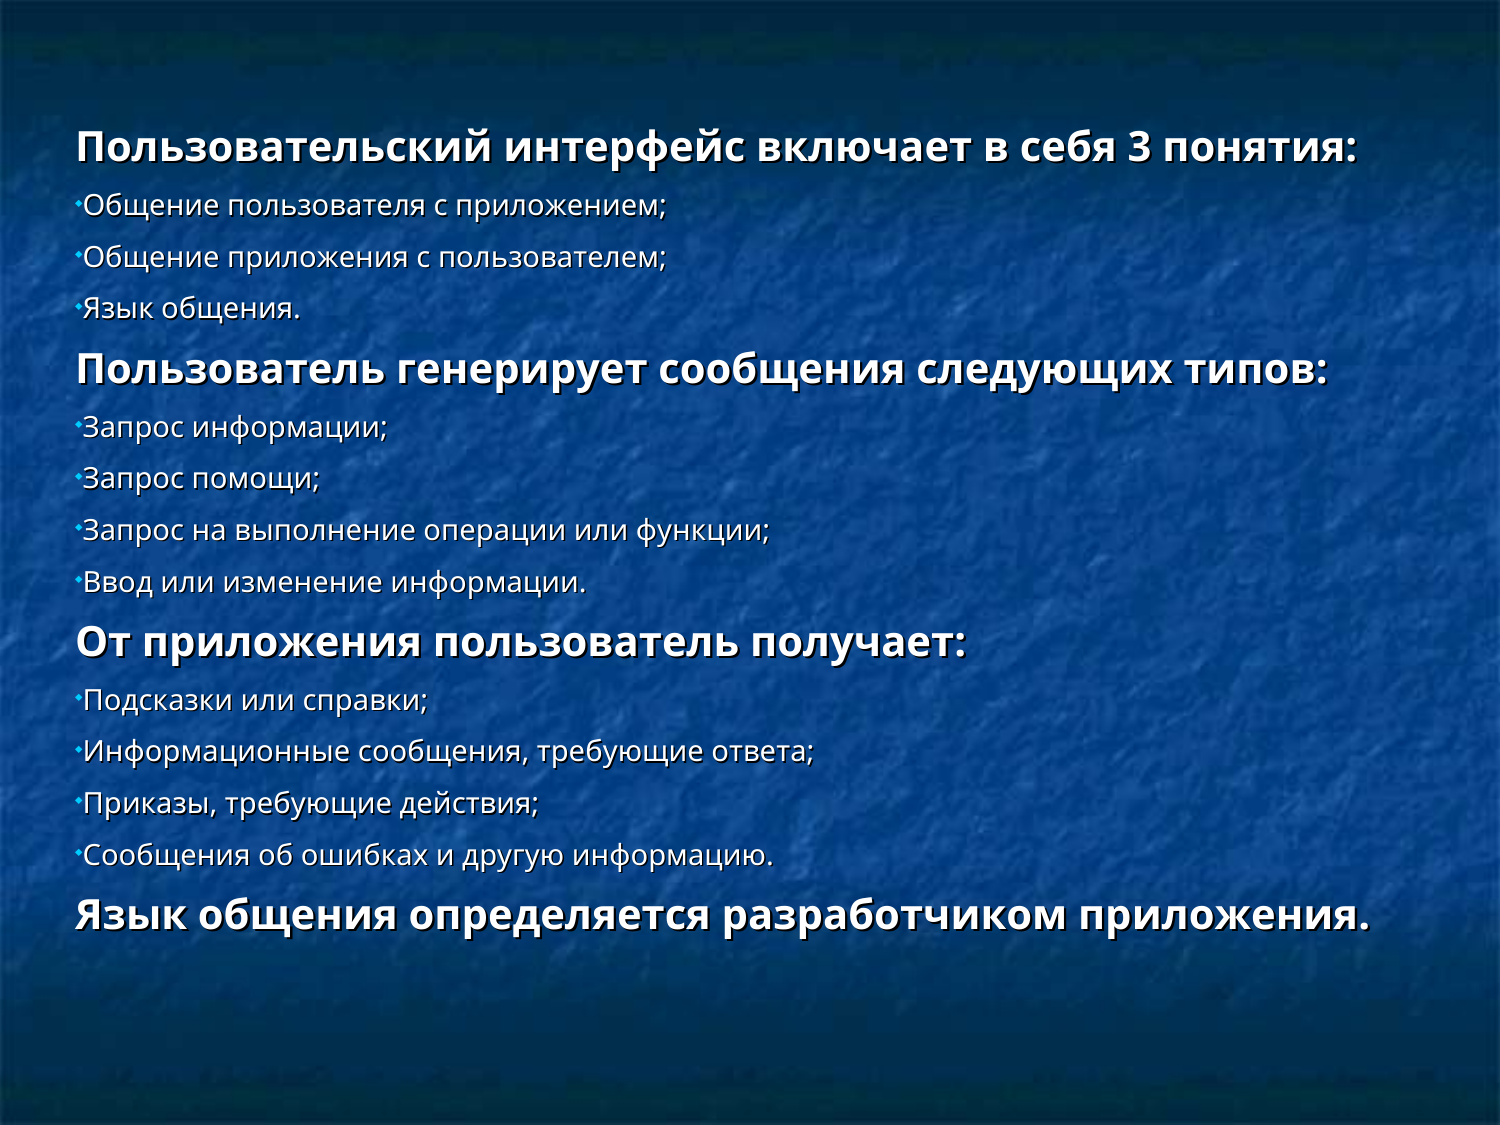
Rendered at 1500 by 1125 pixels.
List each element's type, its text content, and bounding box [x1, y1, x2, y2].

subtitle Пользовательский интерфейс включает в себя 3 понятия: Общение пользователя с приложением; Общение приложения с пользователем; Язык общения. Пользователь генерирует сообщения следующих типов: Запрос информации; Запрос помощи; Запрос на выполнение операции или функции; Ввод или изменение информации. От приложения пользователь получает: Подсказки или справки; Информационные сообщения, требующие ответа; Приказы, требующие действия; Сообщения об ошибках и другую информацию. Язык общения определяется разработчиком приложения. [75, 57, 1426, 1000]
picture [0, 0, 1500, 1125]
